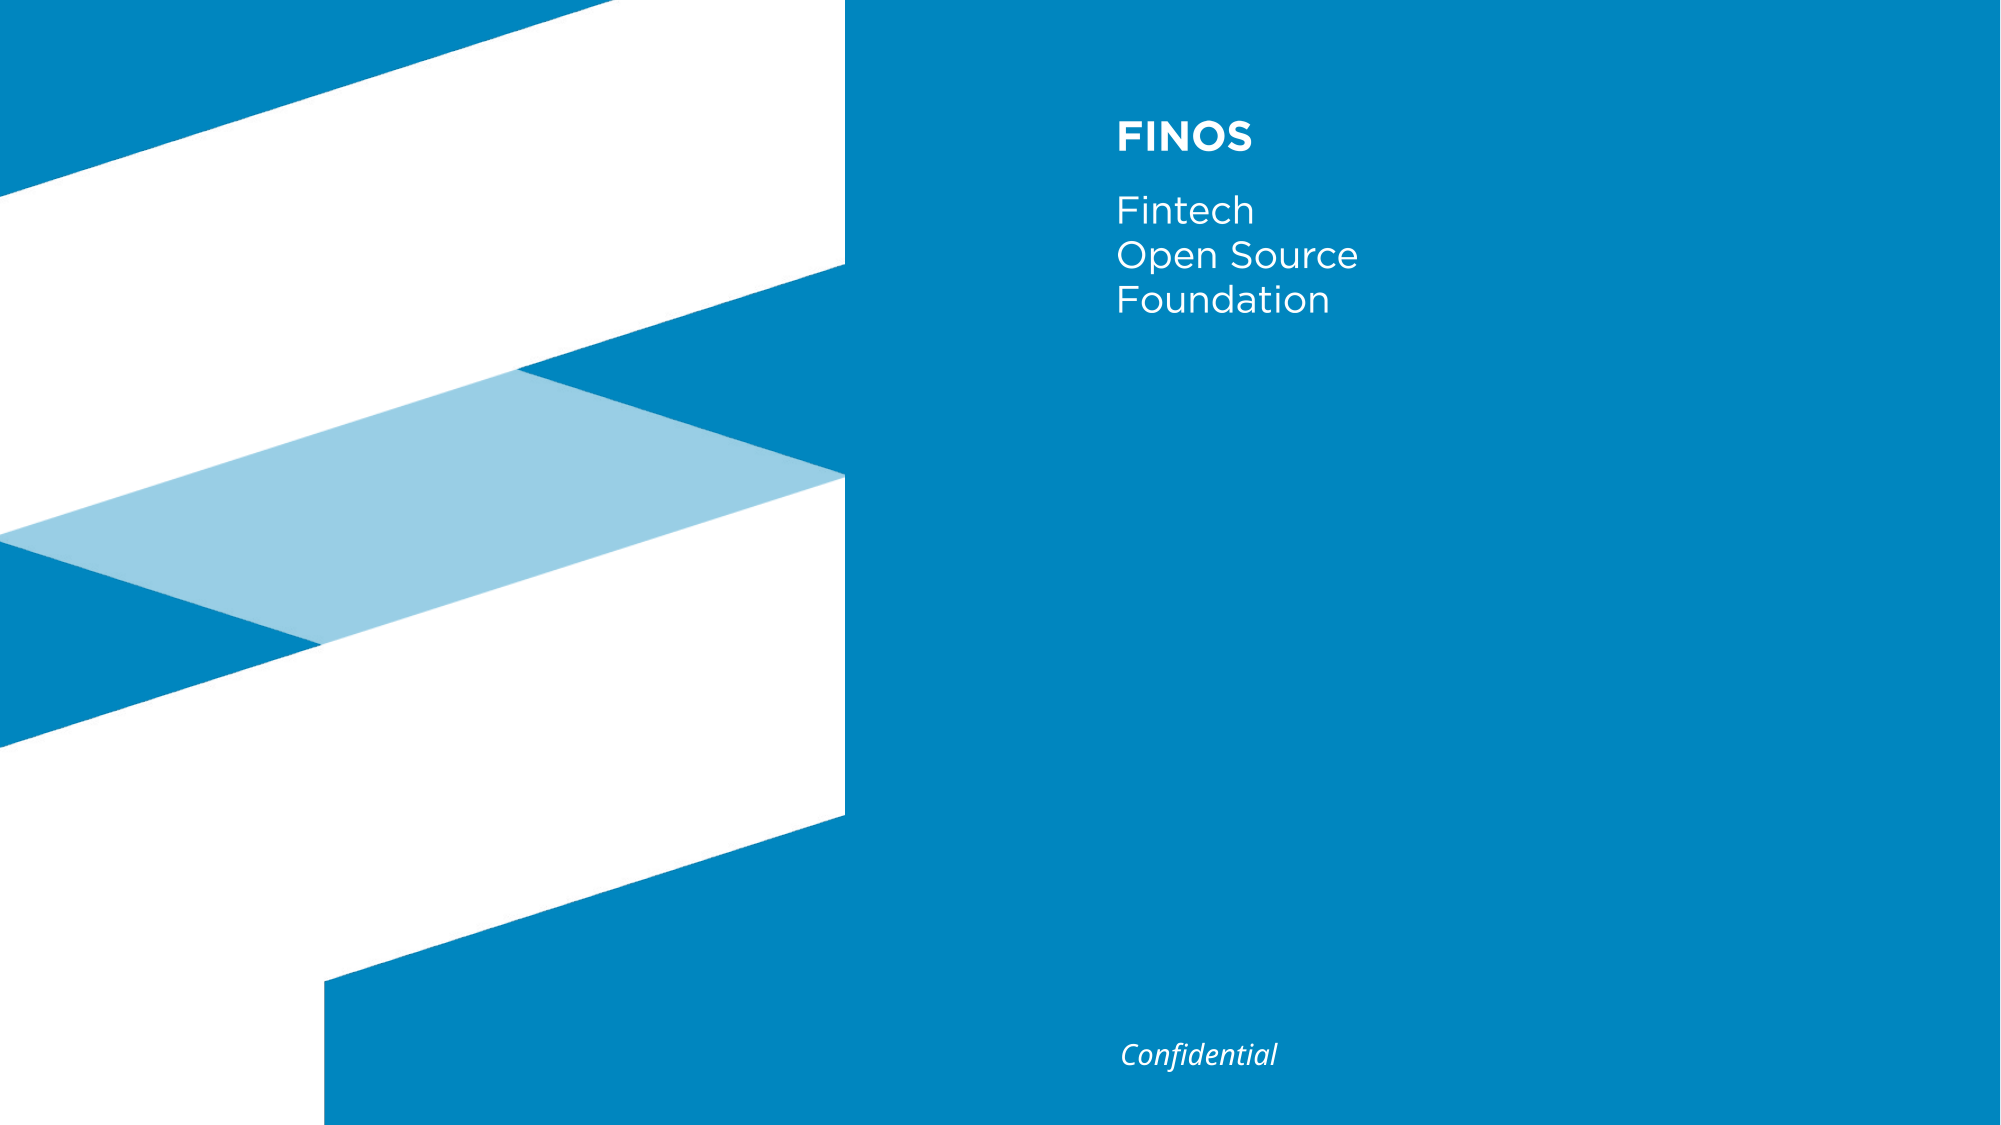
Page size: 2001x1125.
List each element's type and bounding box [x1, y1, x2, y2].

picture [1229, 121, 1251, 151]
picture [1281, 249, 1292, 268]
picture [1242, 204, 1252, 223]
picture [1151, 249, 1155, 274]
picture [1311, 293, 1315, 312]
picture [1175, 249, 1193, 268]
picture [1316, 293, 1327, 312]
picture [1256, 249, 1276, 268]
picture [1154, 204, 1158, 223]
picture [1175, 198, 1186, 223]
picture [1339, 249, 1356, 268]
picture [1305, 249, 1309, 267]
picture [1235, 196, 1239, 223]
picture [1226, 285, 1232, 312]
picture [1194, 121, 1224, 151]
picture [1148, 122, 1154, 150]
picture [1238, 293, 1254, 312]
picture [1168, 293, 1179, 312]
picture [1142, 293, 1162, 312]
picture [1120, 286, 1138, 312]
picture [1160, 204, 1170, 223]
picture [1162, 122, 1187, 150]
picture [1156, 249, 1170, 268]
picture [1199, 249, 1204, 267]
picture [1233, 242, 1251, 268]
picture [1318, 249, 1334, 268]
picture [1191, 204, 1208, 223]
picture [1191, 294, 1195, 312]
picture [1285, 293, 1305, 312]
picture [1120, 122, 1141, 150]
picture [0, 0, 844, 1125]
picture [1205, 249, 1215, 267]
picture [1213, 204, 1229, 223]
picture [1120, 197, 1138, 223]
picture [1213, 293, 1226, 312]
picture [1180, 293, 1184, 312]
picture [1196, 293, 1207, 312]
picture [1119, 242, 1145, 268]
picture [1260, 288, 1270, 312]
